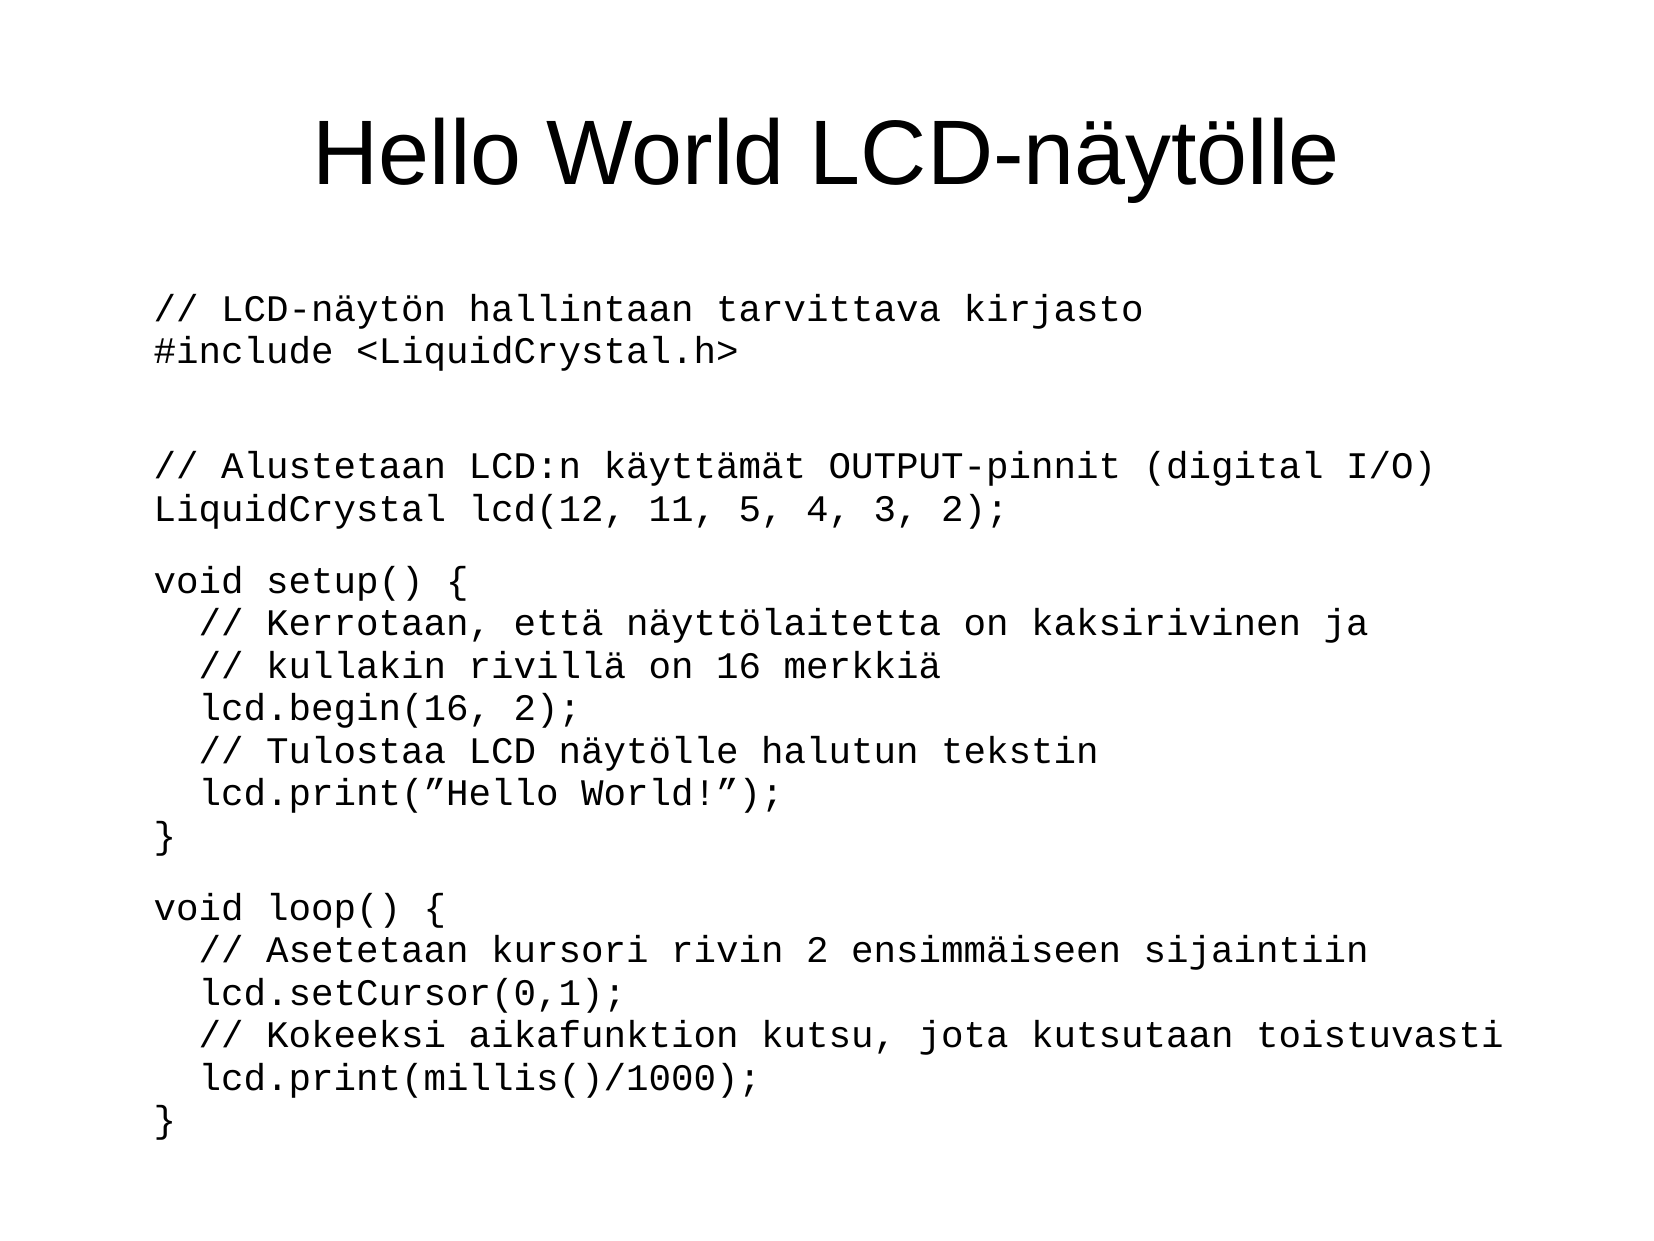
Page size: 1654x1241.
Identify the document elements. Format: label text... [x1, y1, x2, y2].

title Hello World LCD-näytölle [82, 56, 1571, 250]
list // LCD-näytön hallintaan tarvittava kirjasto #include <LiquidCrystal.h> // Alustetaan LCD:n käyttämät OUTPUT-pinnit (digital I/O) LiquidCrystal lcd(12, 11, 5, 4, 3, 2); void setup() { // Kerrotaan, että näyttölaitetta on kaksirivinen ja // kullakin rivillä on 16 merkkiä lcd.begin(16, 2); // Tulostaa LCD näytölle halutun tekstin lcd.print(”Hello World!”); } void loop() { // Asetetaan kursori rivin 2 ensimmäiseen sijaintiin lcd.setCursor(0,1); // Kokeeksi aikafunktion kutsu, jota kutsutaan toistuvasti lcd.print(millis()/1000); } [82, 290, 1571, 1096]
